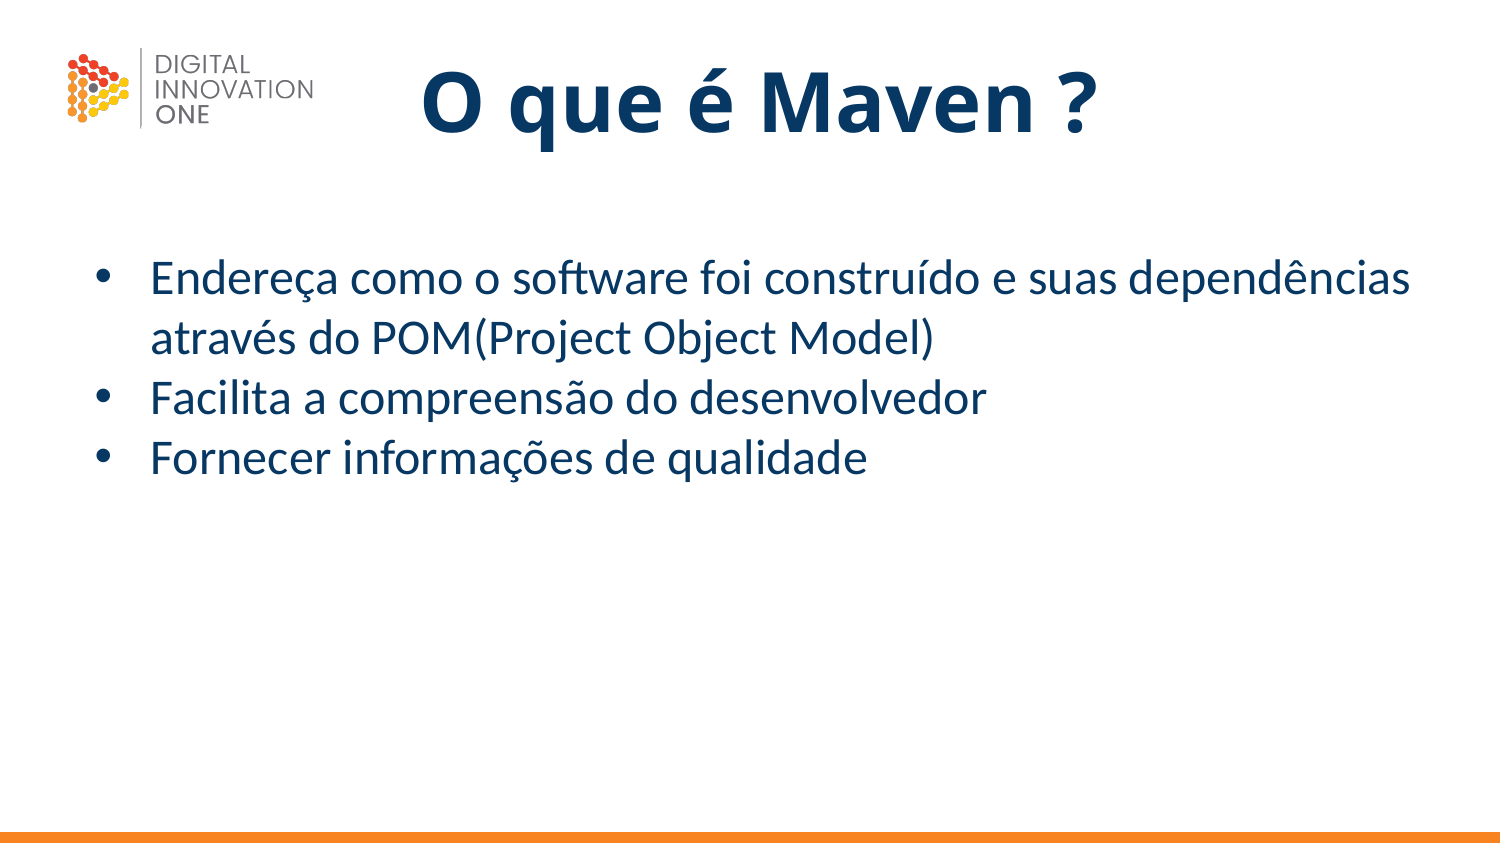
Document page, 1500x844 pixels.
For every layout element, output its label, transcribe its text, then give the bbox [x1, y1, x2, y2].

text_box [0, 832, 1500, 843]
picture [51, 39, 330, 137]
subtitle O que é Maven ? [51, 50, 1449, 148]
text_box Endereça como o software foi construído e suas dependências através do POM(Project Object Model) Facilita a compreensão do desenvolvedor Fornecer informações de qualidade [66, 229, 1458, 731]
